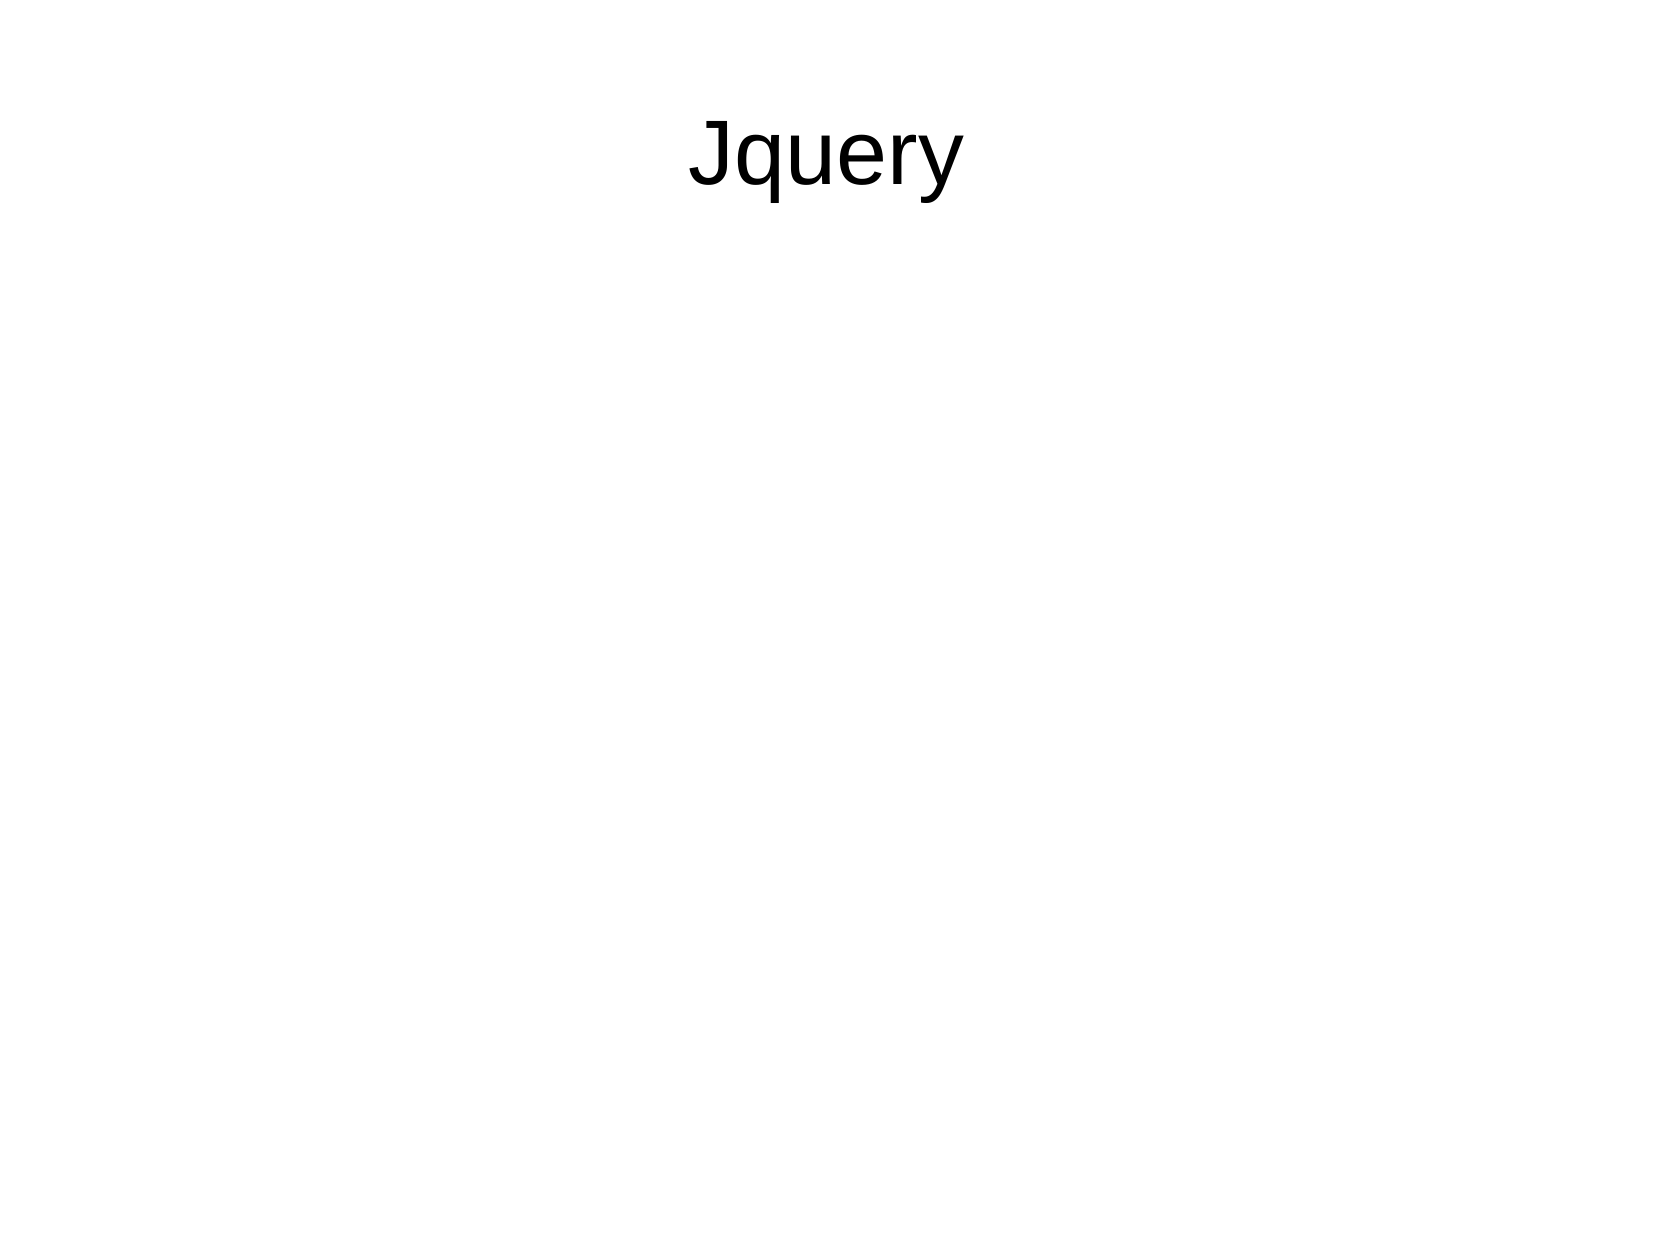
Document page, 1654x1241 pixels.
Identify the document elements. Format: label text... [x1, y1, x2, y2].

title Jquery [82, 49, 1571, 257]
